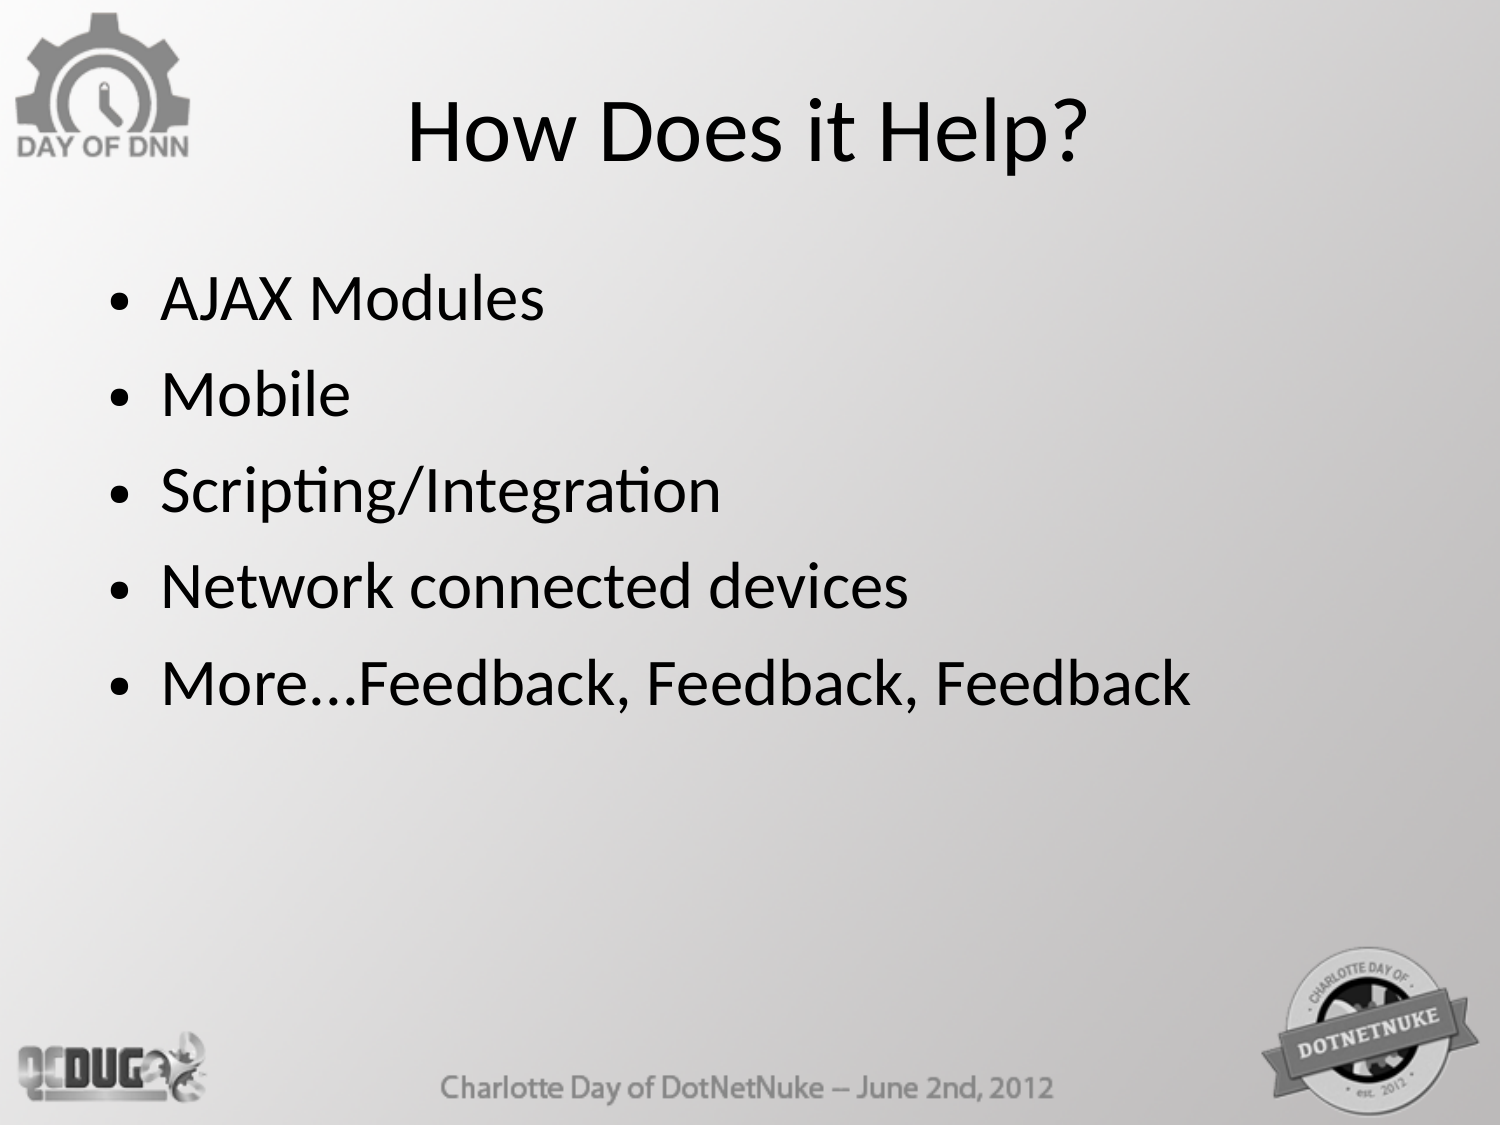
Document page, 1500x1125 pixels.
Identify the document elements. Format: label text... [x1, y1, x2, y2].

picture [0, 0, 1500, 1125]
title How Does it Help? [75, 45, 1425, 233]
list AJAX Modules Mobile Scripting/Integration Network connected devices More...Feedback, Feedback, Feedback [75, 262, 1425, 1005]
